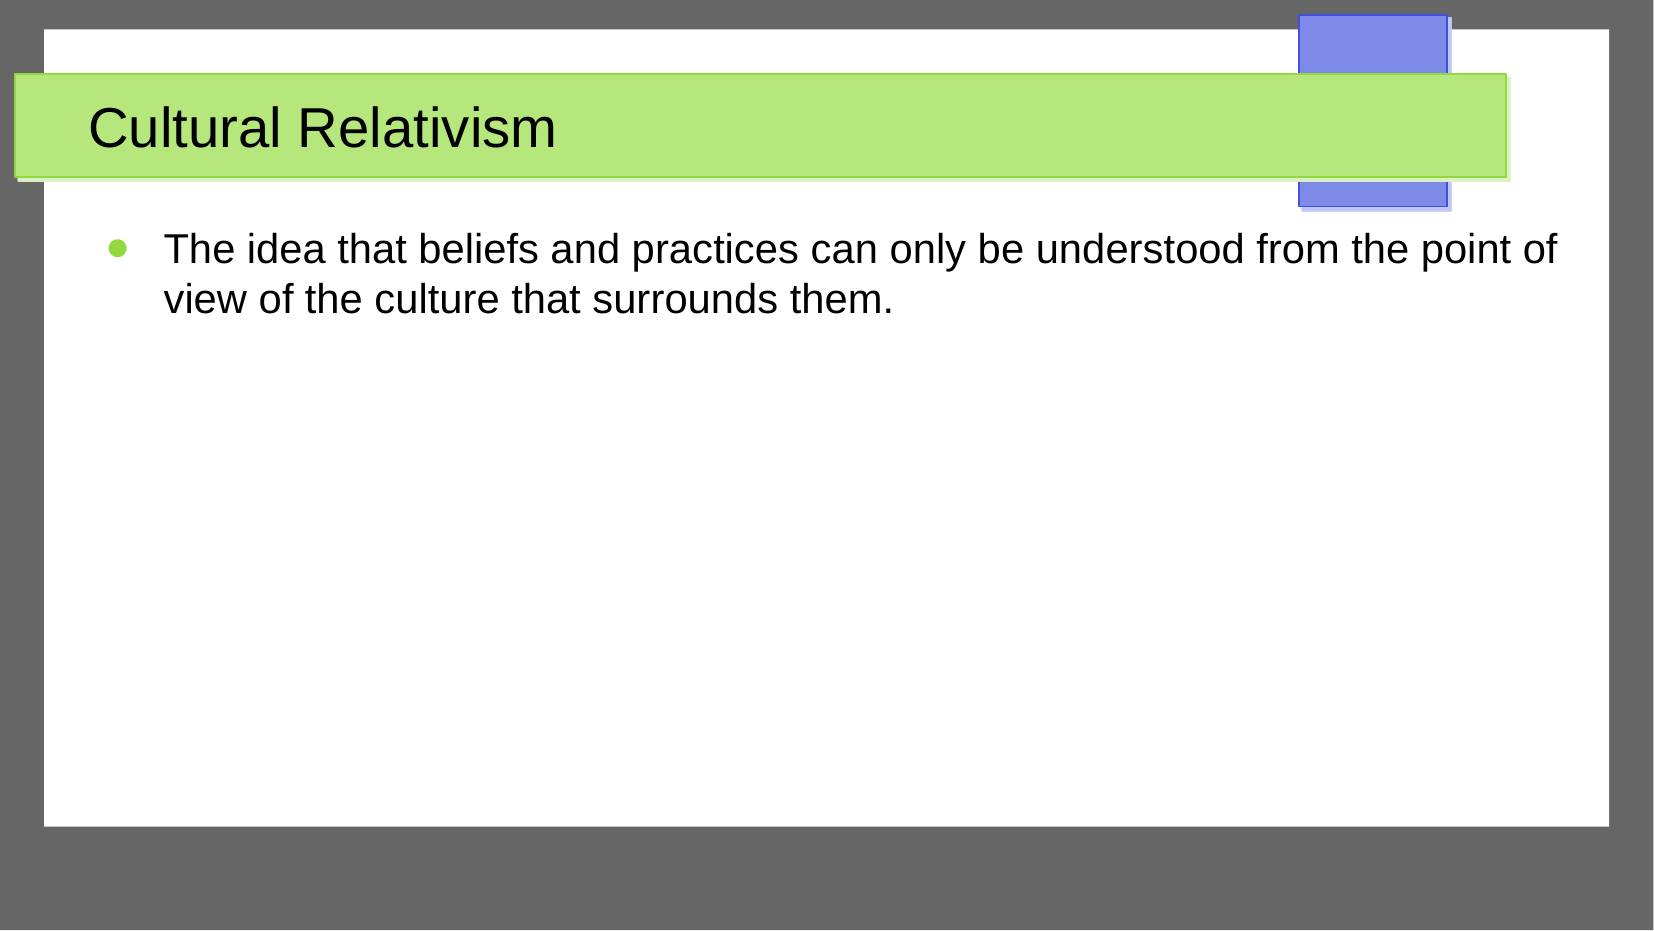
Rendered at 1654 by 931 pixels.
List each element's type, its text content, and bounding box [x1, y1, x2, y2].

text_box Cultural Relativism [88, 73, 1506, 178]
text_box The idea that beliefs and practices can only be understood from the point of view of the culture that surrounds them. [88, 221, 1565, 812]
